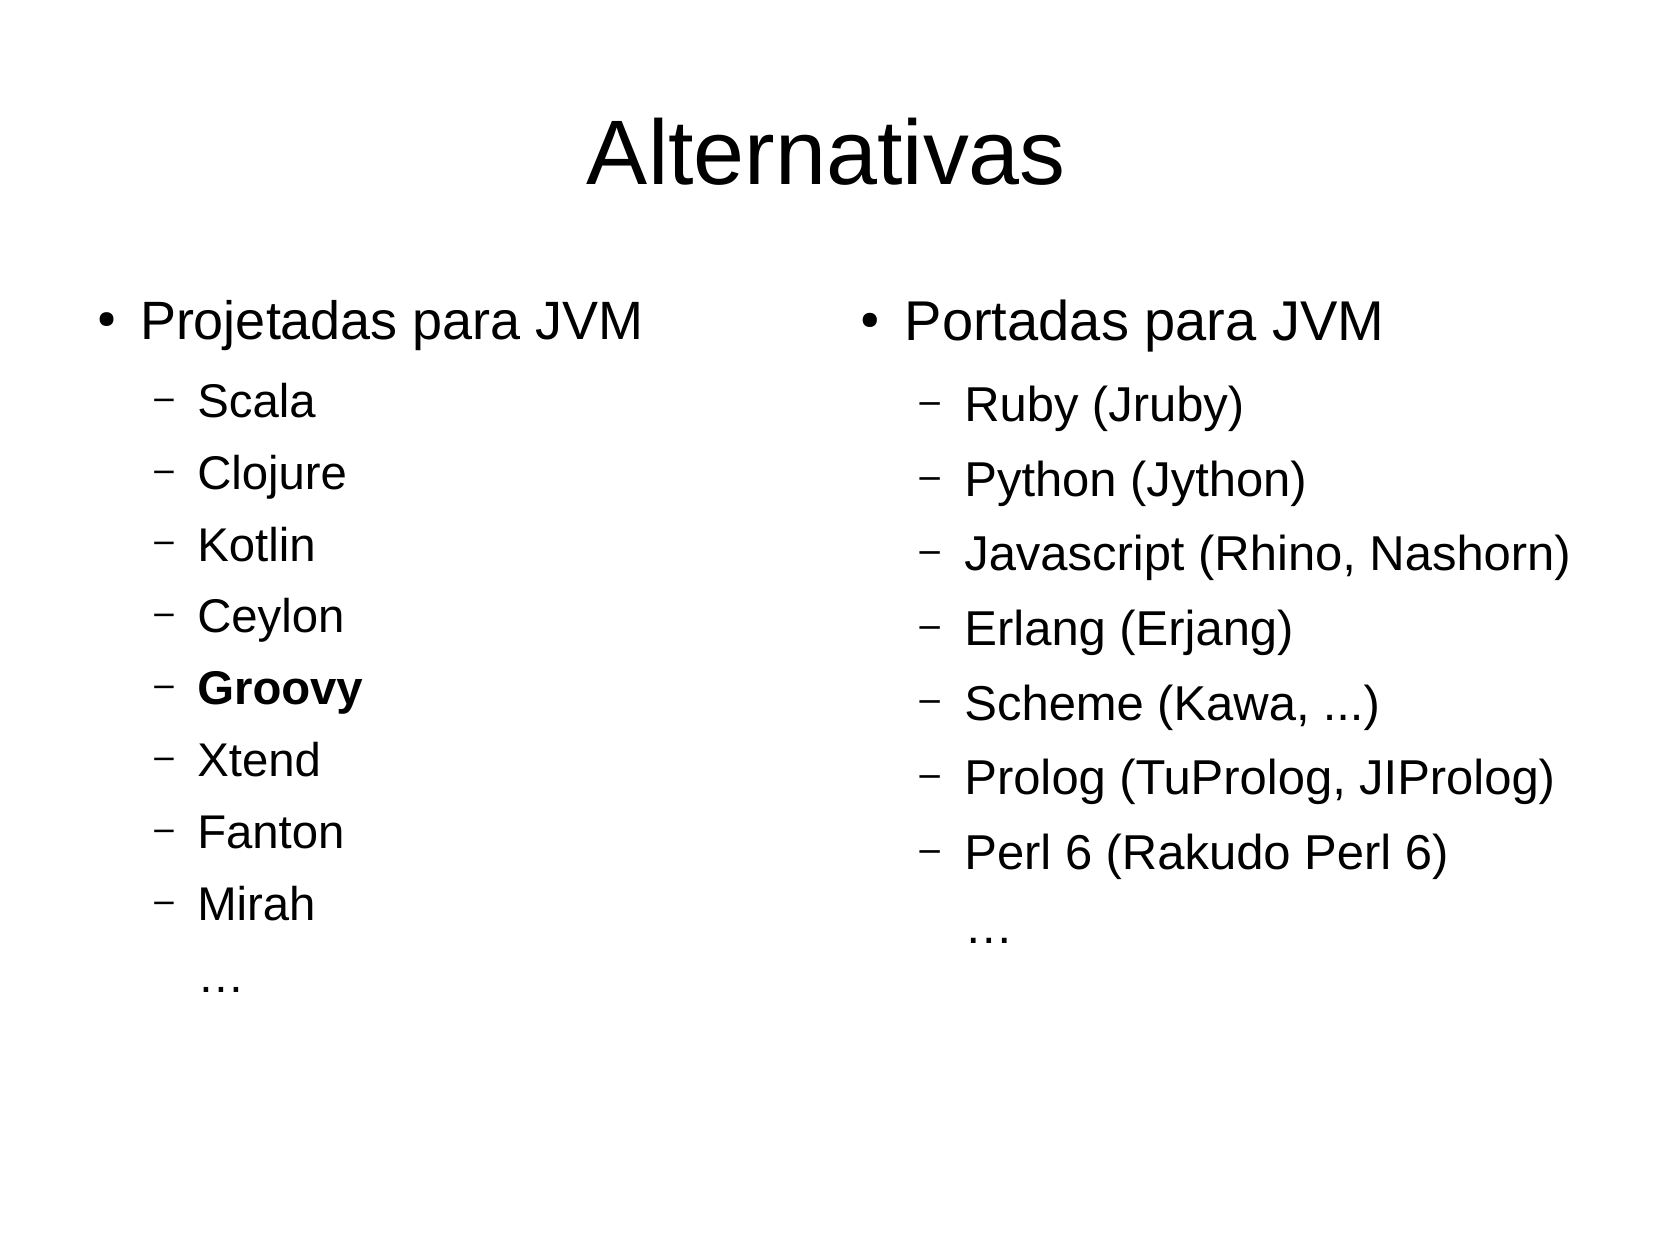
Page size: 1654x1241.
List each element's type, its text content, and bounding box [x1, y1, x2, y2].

title Alternativas [82, 49, 1571, 257]
list Projetadas para JVM Scala Clojure Kotlin Ceylon Groovy Xtend Fanton Mirah … [82, 290, 809, 1010]
list Portadas para JVM Ruby (Jruby) Python (Jython) Javascript (Rhino, Nashorn) Erlang (Erjang) Scheme (Kawa, ...) Prolog (TuProlog, JIProlog) Perl 6 (Rakudo Perl 6) … [845, 290, 1572, 1010]
